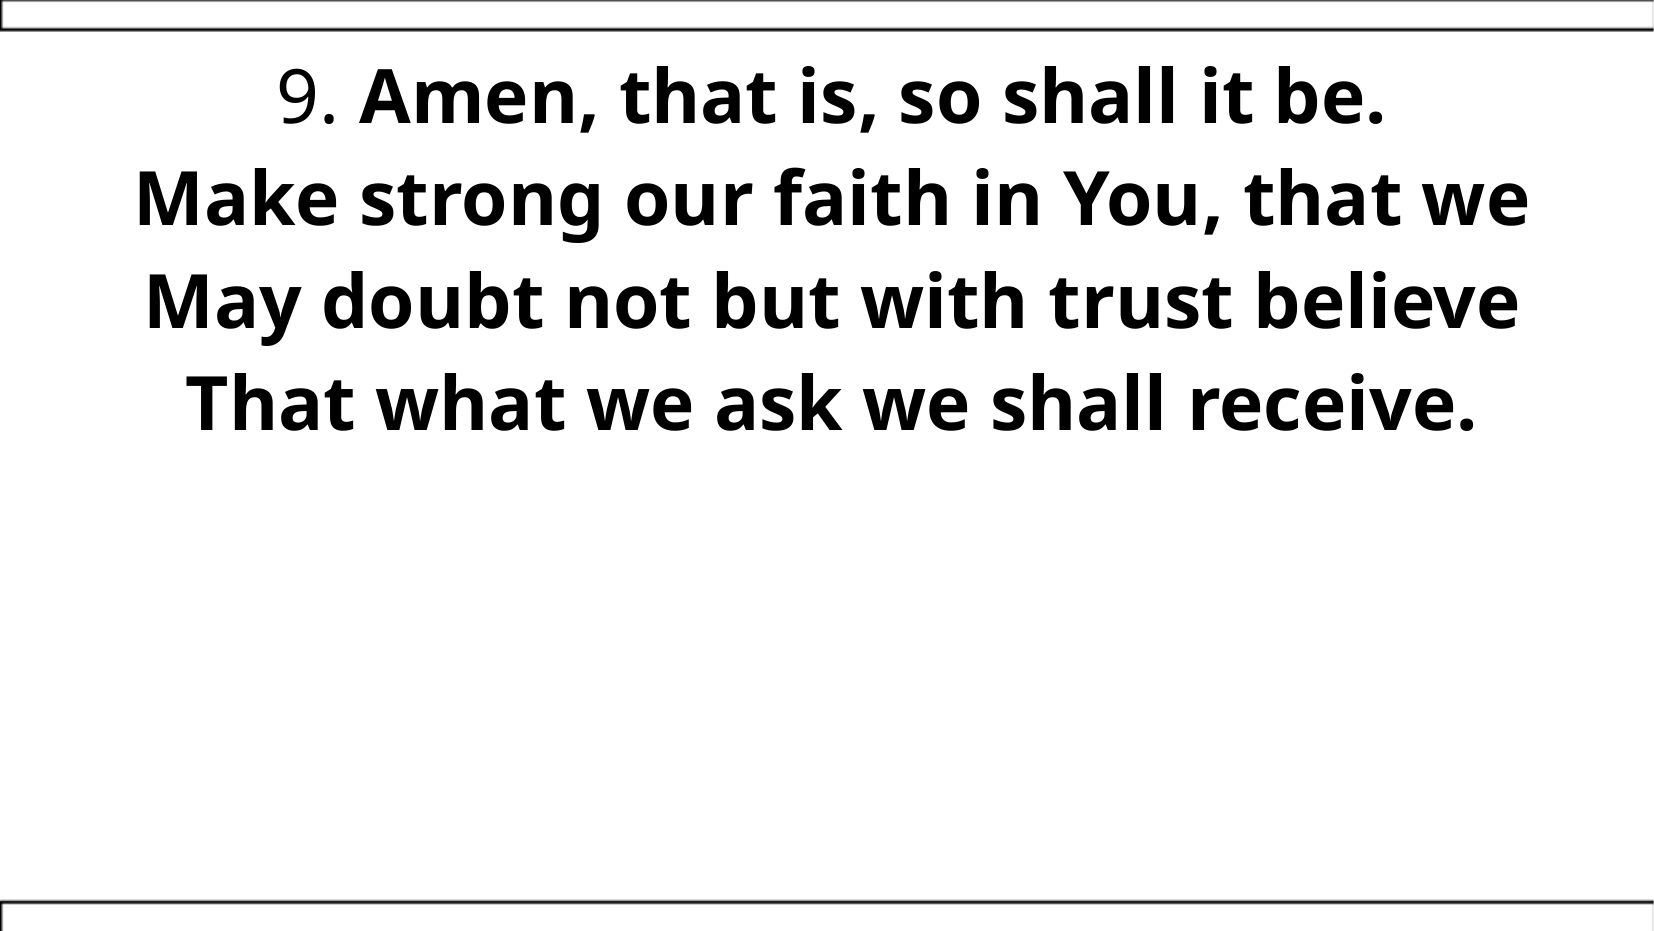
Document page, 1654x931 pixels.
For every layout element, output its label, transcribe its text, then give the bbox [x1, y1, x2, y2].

text_box 9. Amen, that is, so shall it be. Make strong our faith in You, that we May doubt not but with trust believe That what we ask we shall receive. [90, 35, 1576, 451]
picture [0, 0, 1654, 931]
